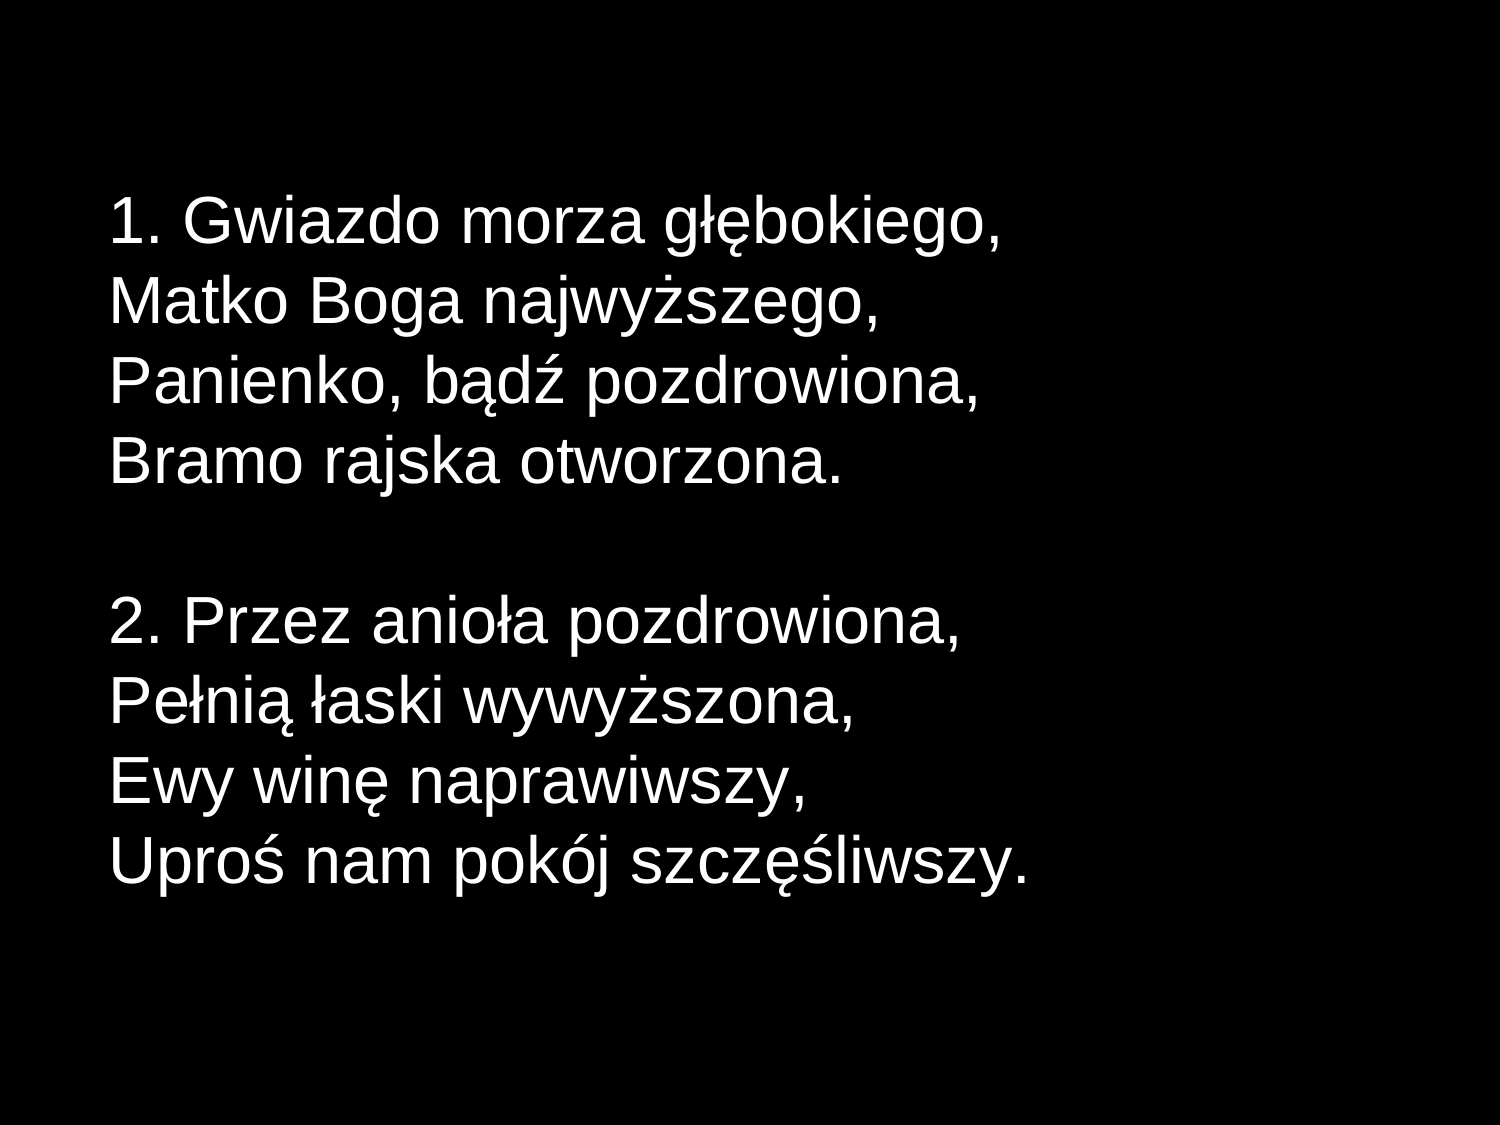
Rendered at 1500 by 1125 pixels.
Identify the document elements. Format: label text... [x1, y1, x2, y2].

text_box 1. Gwiazdo morza głębokiego, Matko Boga najwyższego, Panienko, bądź pozdrowiona, Bramo rajska otworzona. 2. Przez anioła pozdrowiona, Pełnią łaski wywyższona, Ewy winę naprawiwszy, Uproś nam pokój szczęśliwszy. [93, 169, 1465, 905]
